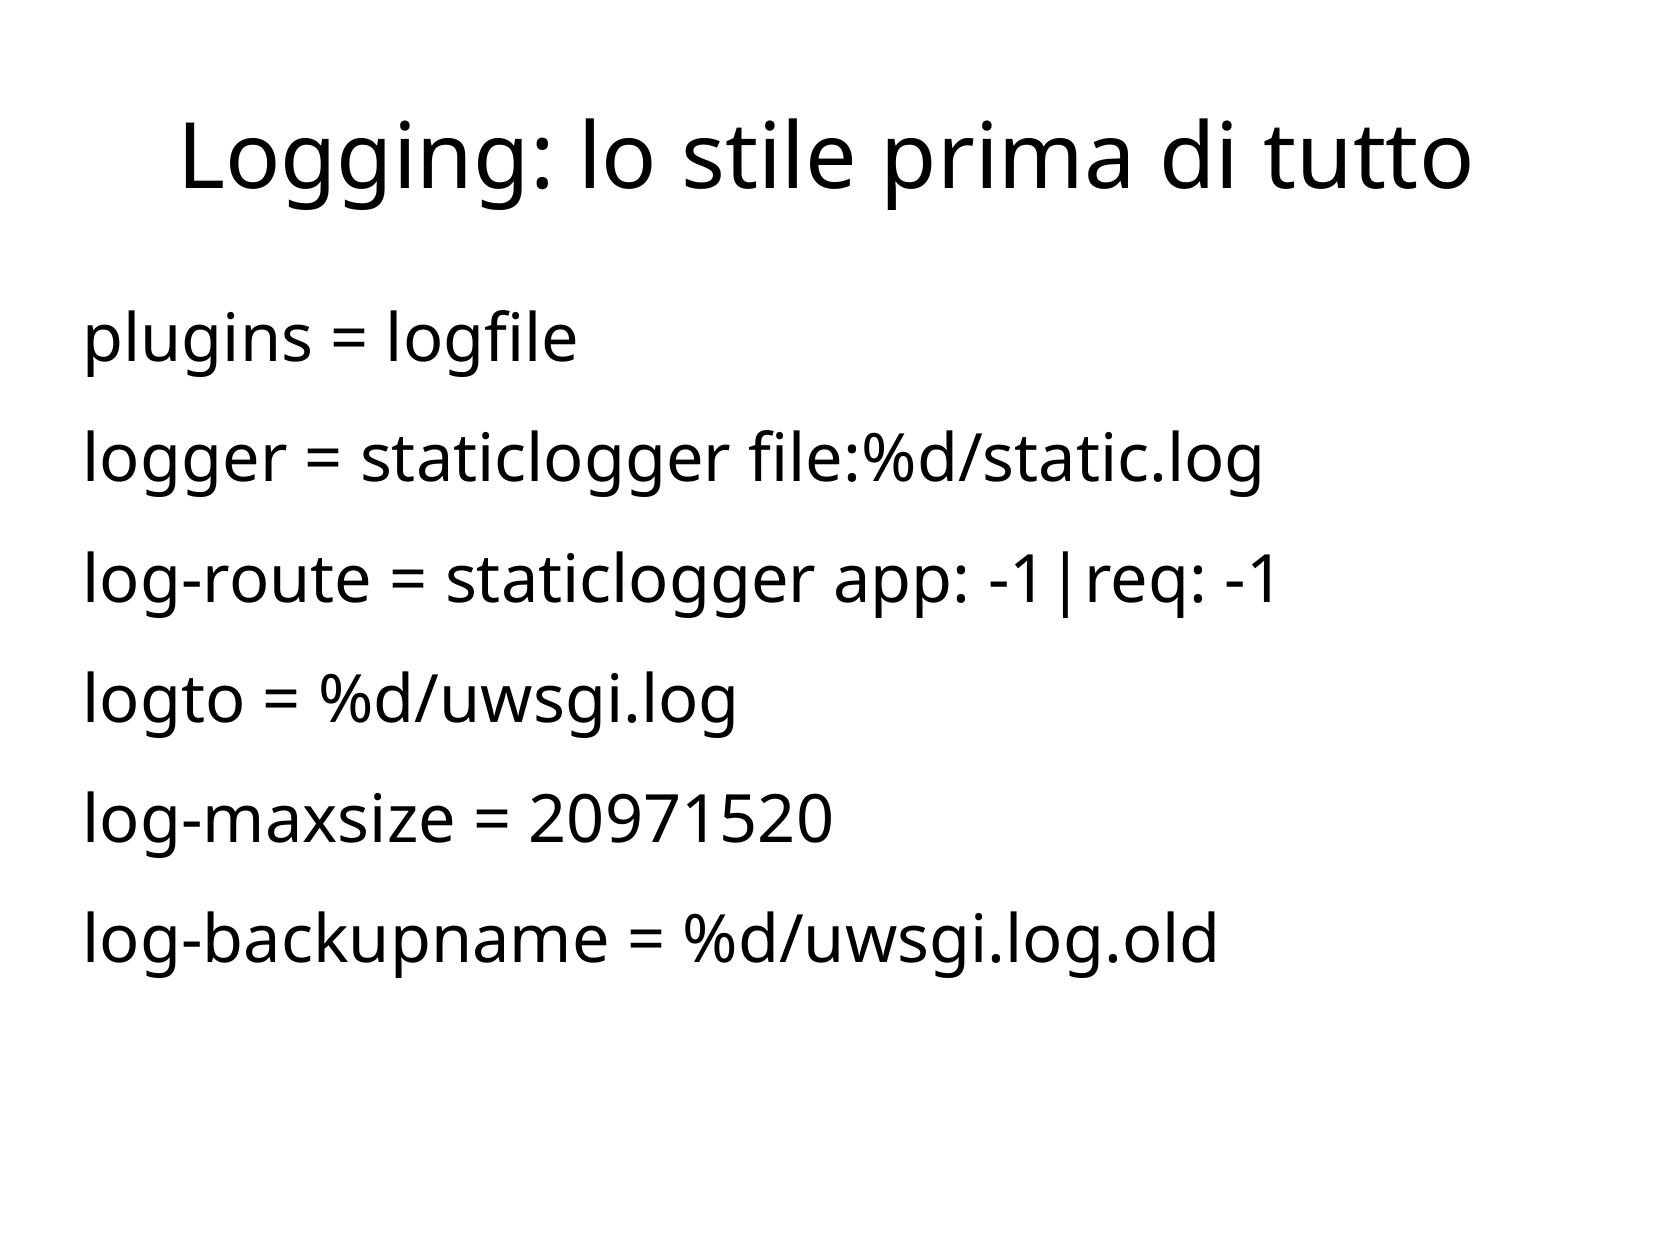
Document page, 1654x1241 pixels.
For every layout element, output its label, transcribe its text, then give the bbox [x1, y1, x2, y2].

title Logging: lo stile prima di tutto [82, 49, 1571, 257]
list plugins = logfile logger = staticlogger file:%d/static.log log-route = staticlogger app: -1|req: -1 logto = %d/uwsgi.log log-maxsize = 20971520 log-backupname = %d/uwsgi.log.old [82, 290, 1571, 1010]
